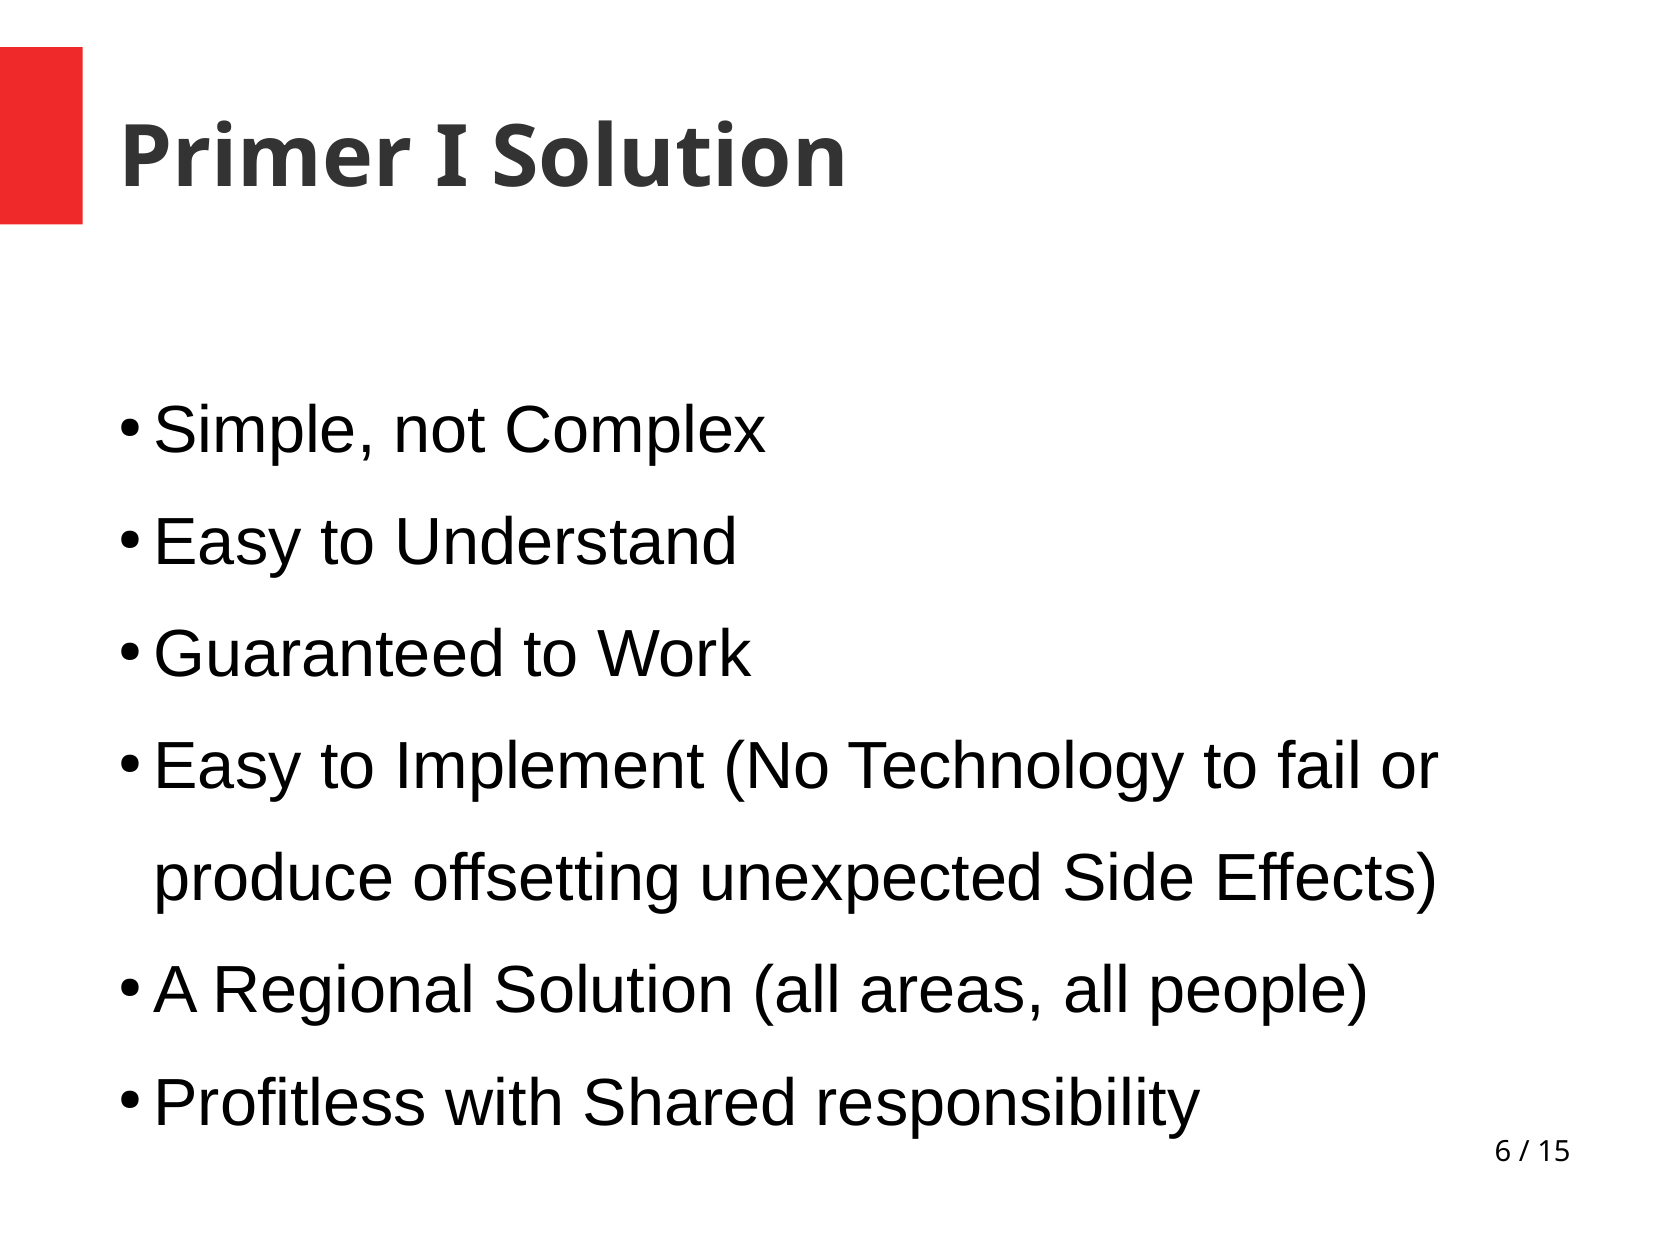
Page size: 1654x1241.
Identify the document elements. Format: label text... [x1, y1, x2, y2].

subtitle Simple, not Complex Easy to Understand Guaranteed to Work Easy to Implement (No Technology to fail or produce offsetting unexpected Side Effects) A Regional Solution (all areas, all people) Profitless with Shared responsibility [118, 354, 1536, 1103]
title Primer I Solution [118, 49, 1571, 257]
